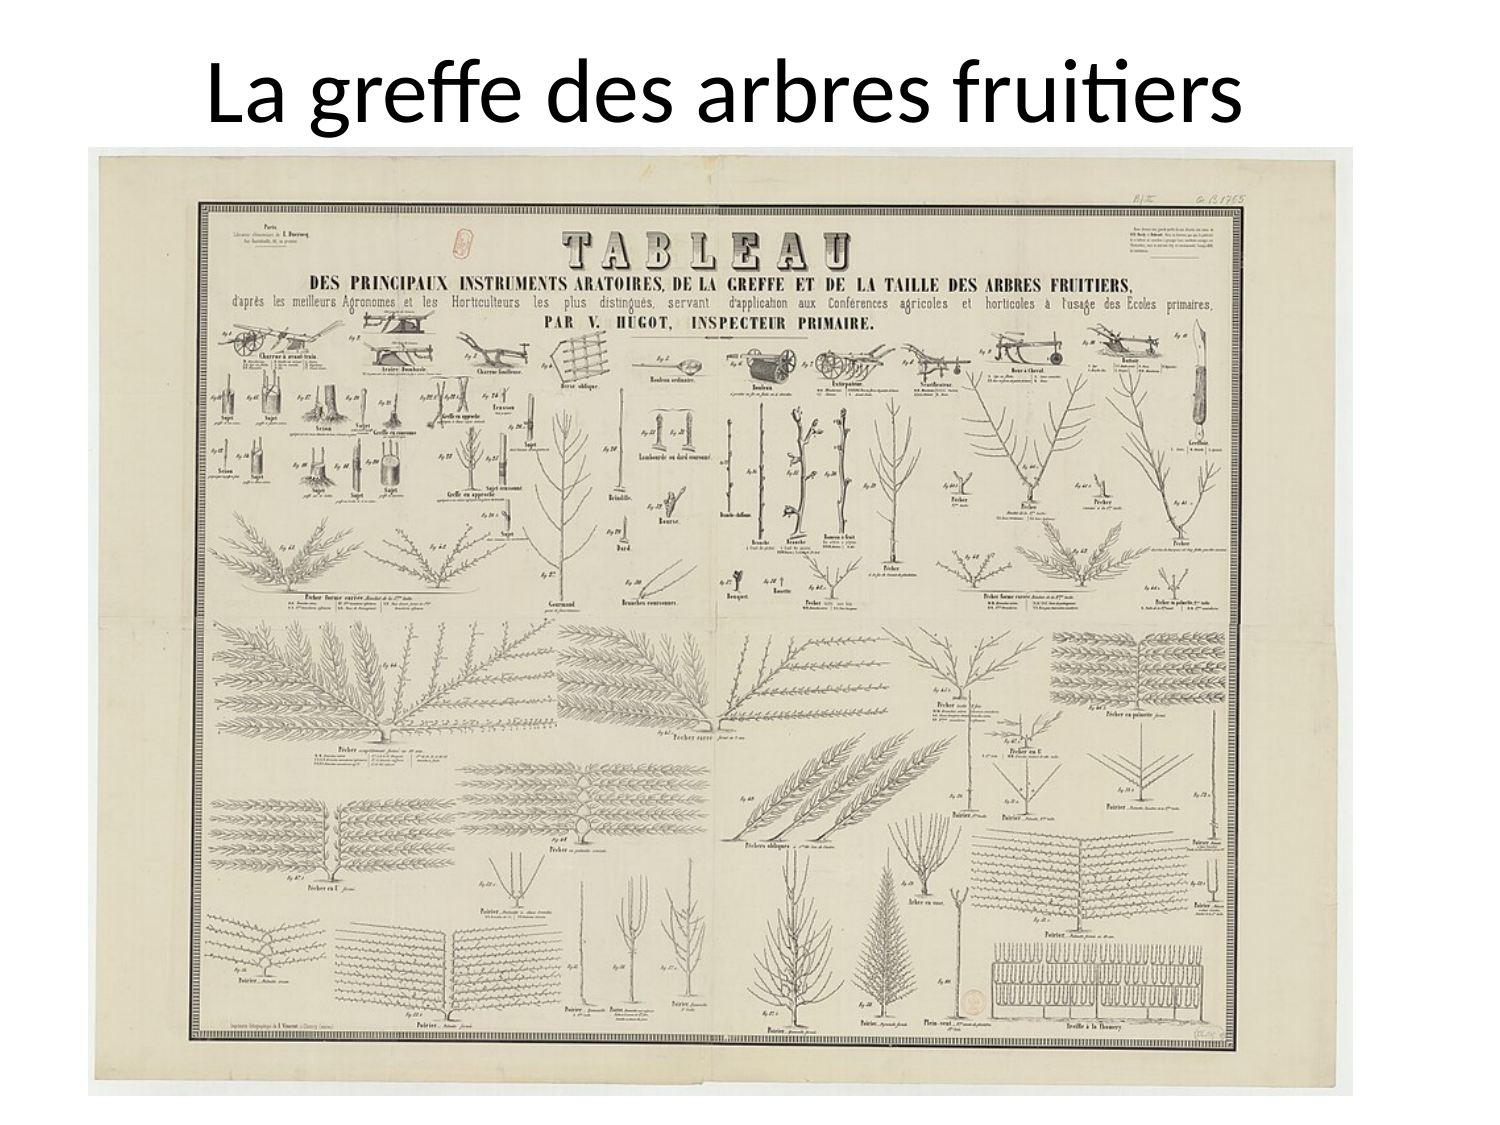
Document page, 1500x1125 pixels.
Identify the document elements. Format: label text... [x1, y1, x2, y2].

picture [88, 147, 1353, 1096]
title La greffe des arbres fruitiers [88, 0, 1364, 207]
